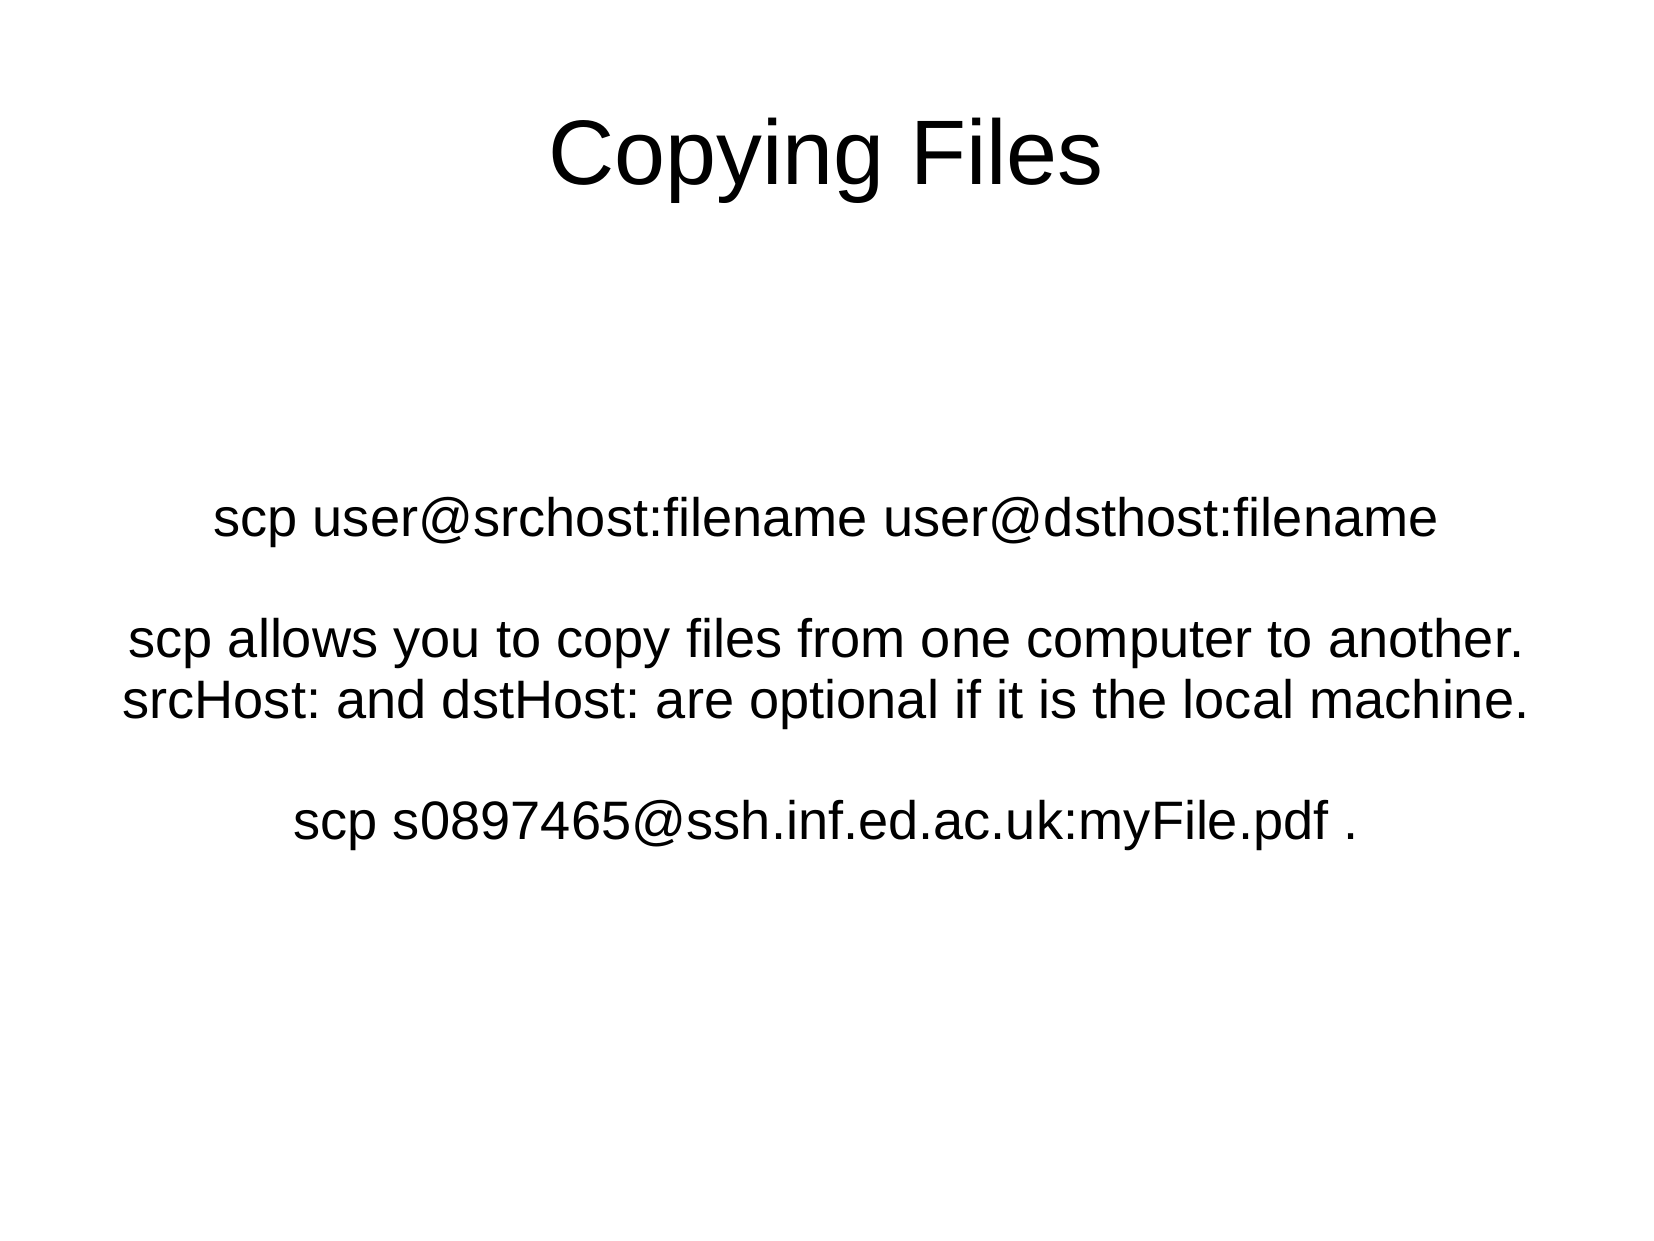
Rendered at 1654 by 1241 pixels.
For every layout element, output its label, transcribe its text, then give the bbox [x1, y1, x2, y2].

title Copying Files [82, 56, 1571, 250]
subtitle scp user@srchost:filename user@dsthost:filename scp allows you to copy files from one computer to another. srcHost: and dstHost: are optional if it is the local machine. scp s0897465@ssh.inf.ed.ac.uk:myFile.pdf . [82, 297, 1571, 1102]
